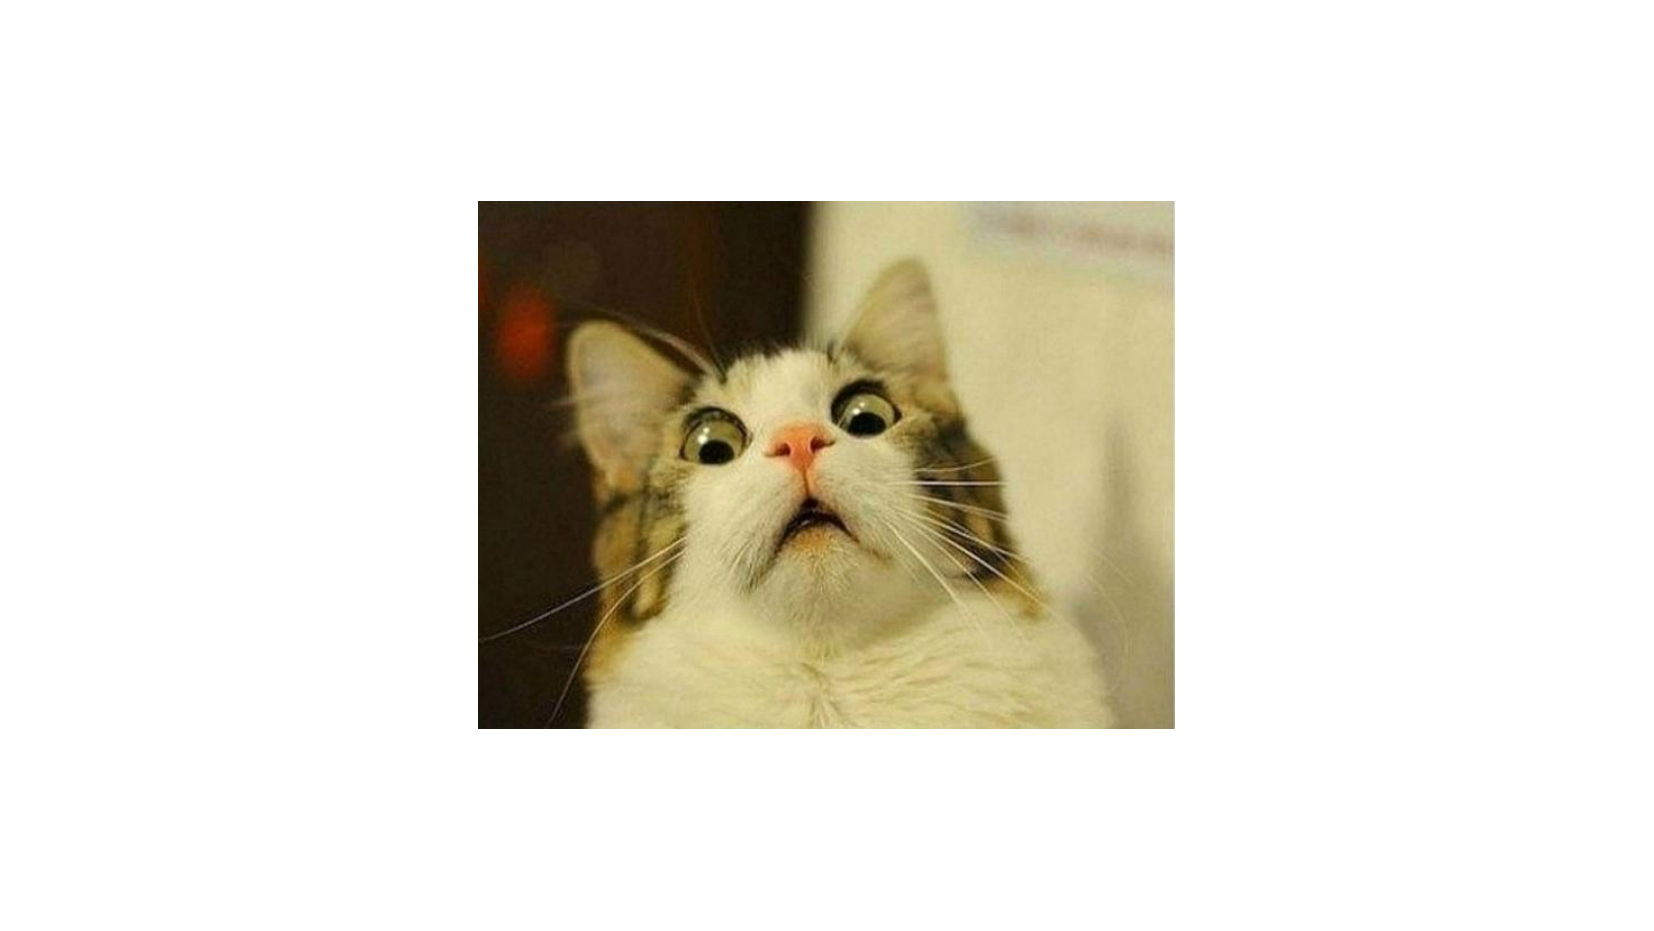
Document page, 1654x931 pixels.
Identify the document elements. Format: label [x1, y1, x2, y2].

picture [478, 201, 1175, 729]
